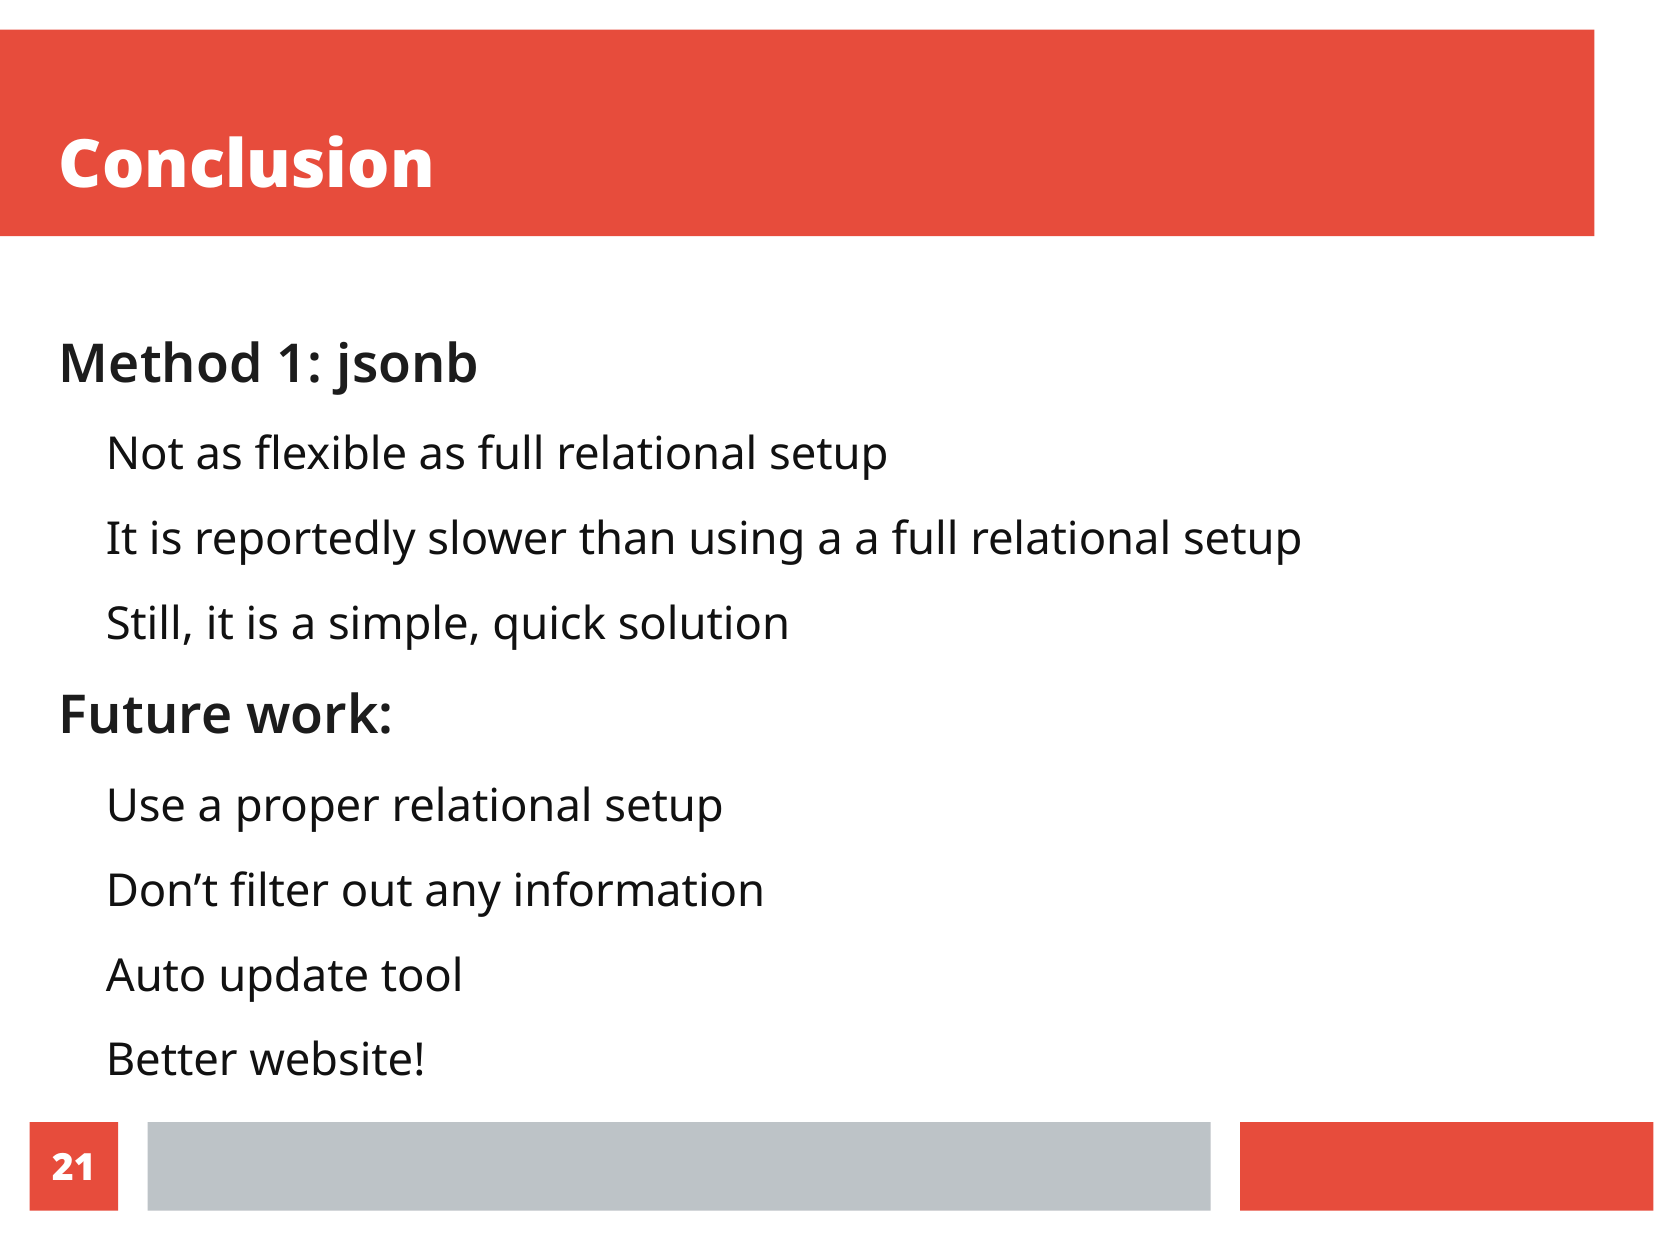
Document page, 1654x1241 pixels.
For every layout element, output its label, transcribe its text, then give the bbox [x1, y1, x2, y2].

list Method 1: jsonb Not as flexible as full relational setup It is reportedly slower than using a a full relational setup Still, it is a simple, quick solution Future work: Use a proper relational setup Don’t filter out any information Auto update tool Better website! [59, 324, 1565, 1093]
title Conclusion [59, 59, 1595, 207]
